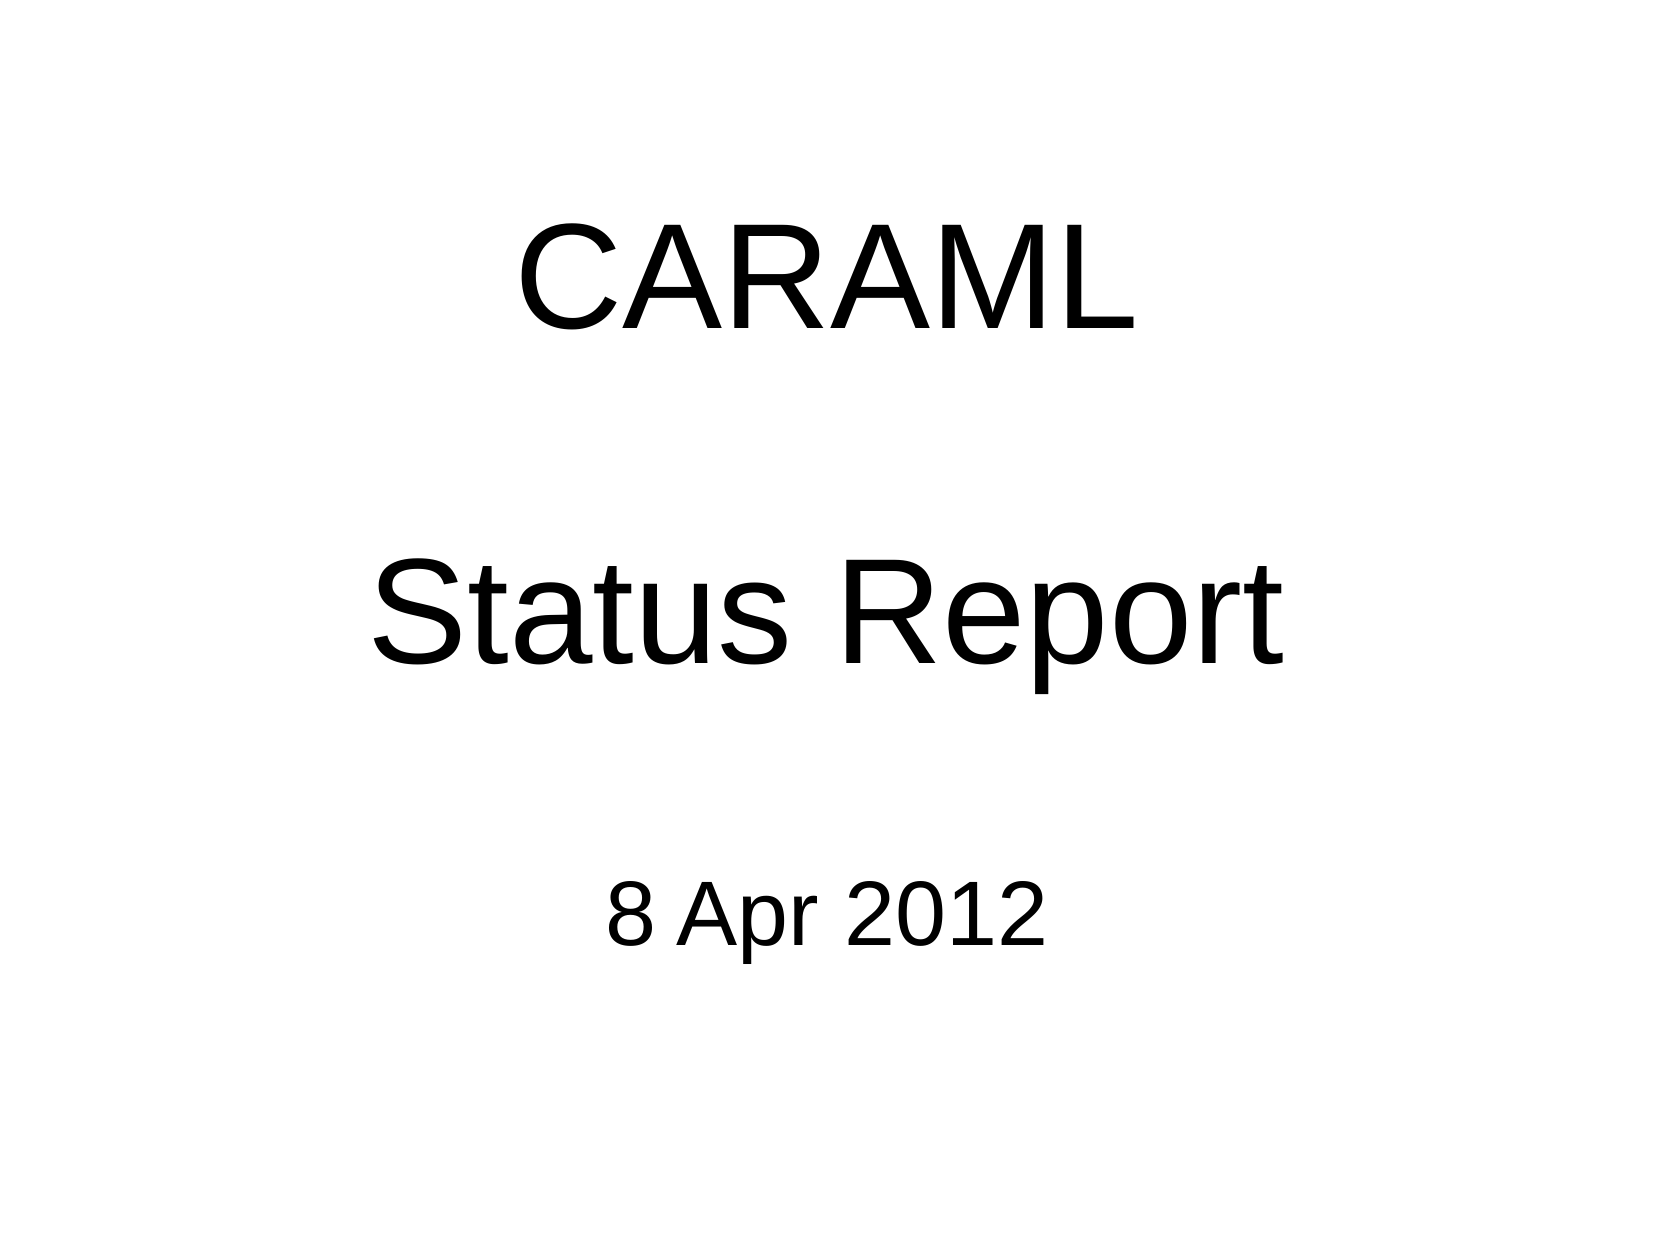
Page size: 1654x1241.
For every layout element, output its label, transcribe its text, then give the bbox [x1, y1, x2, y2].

subtitle CARAML Status Report 8 Apr 2012 [82, 49, 1571, 1109]
